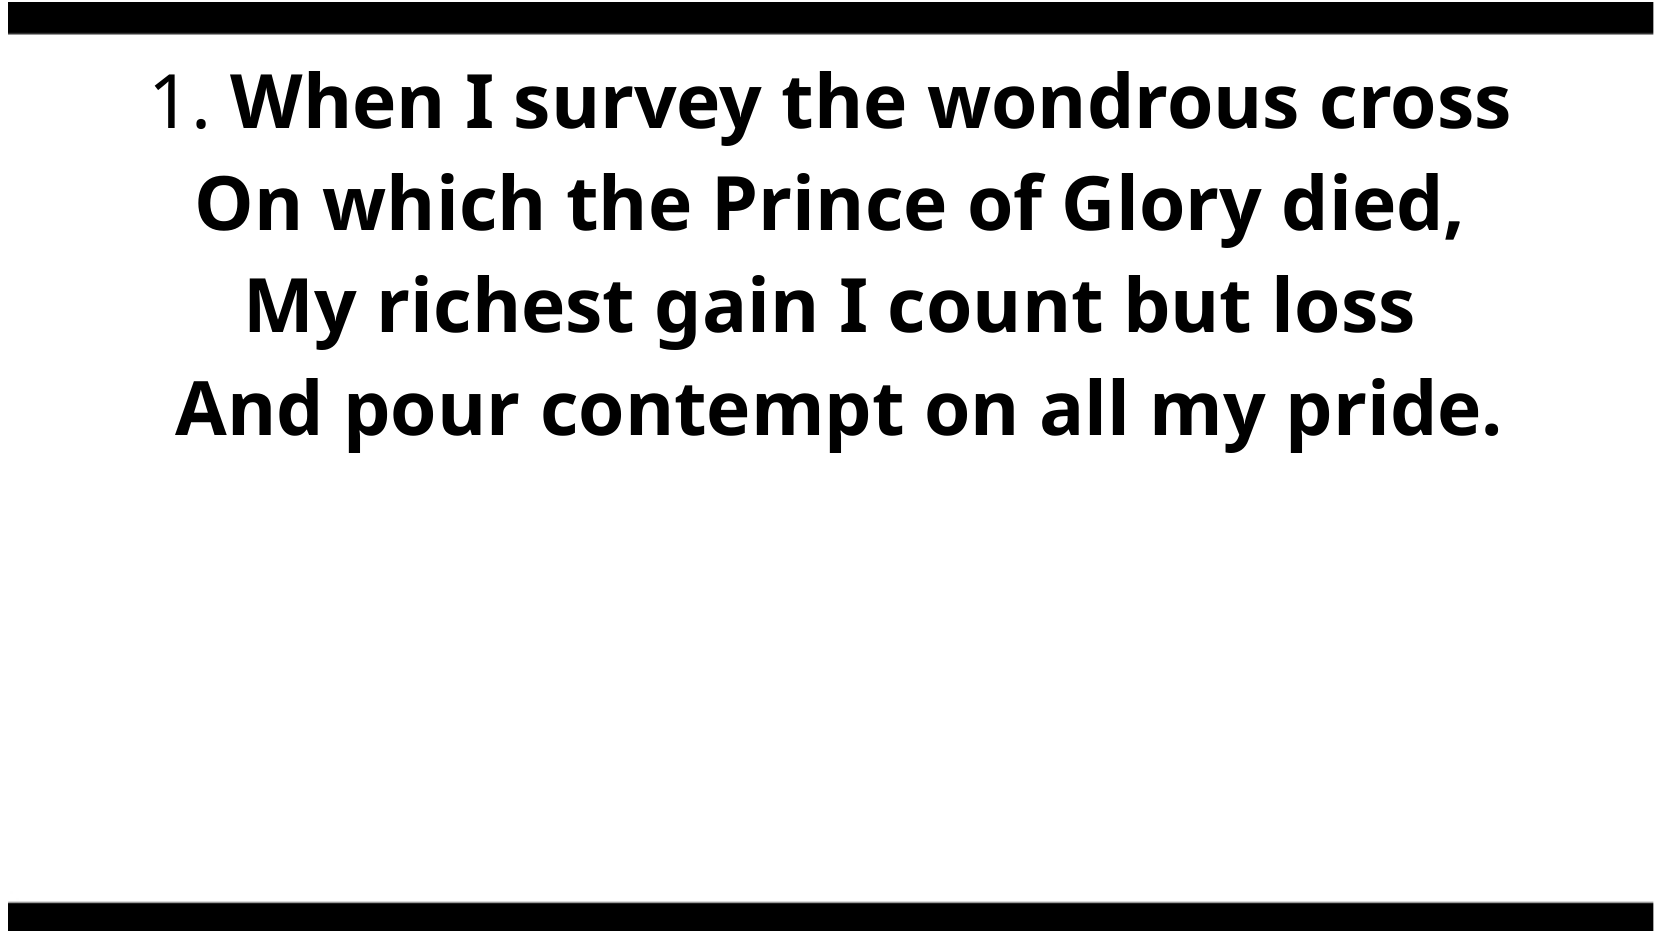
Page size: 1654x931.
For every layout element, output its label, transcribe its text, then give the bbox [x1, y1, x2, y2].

text_box 1. When I survey the wondrous cross On which the Prince of Glory died, My richest gain I count but loss And pour contempt on all my pride. [105, 40, 1576, 455]
picture [8, 2, 1654, 931]
